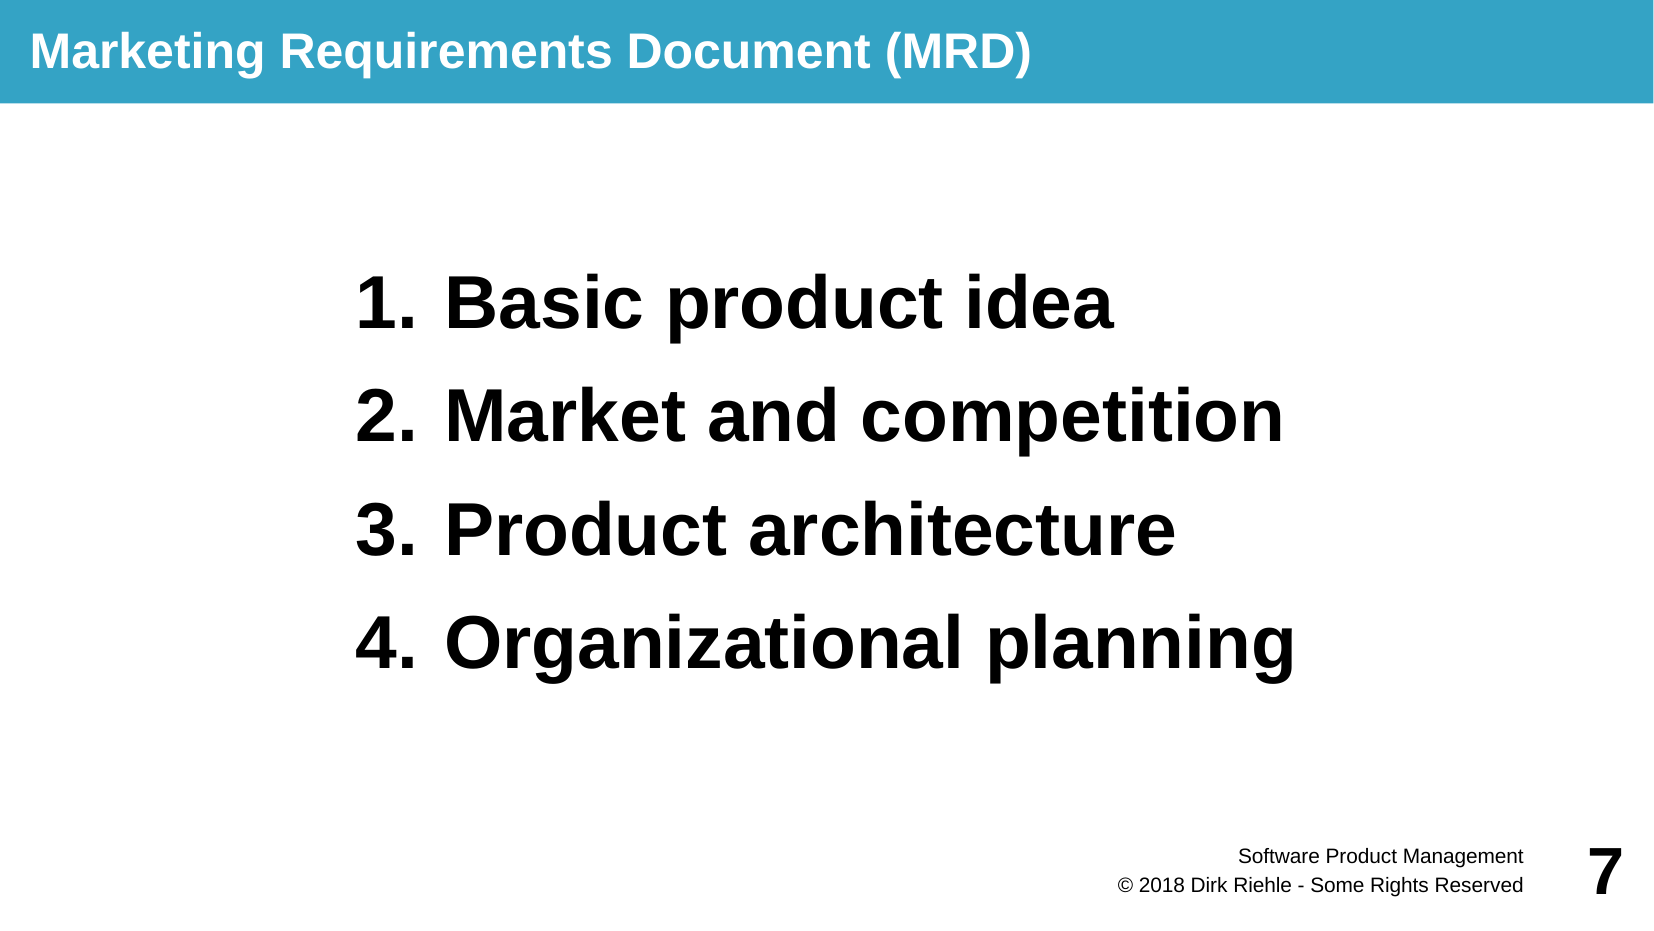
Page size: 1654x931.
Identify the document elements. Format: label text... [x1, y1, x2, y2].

title Marketing Requirements Document (MRD) [0, 0, 1654, 104]
subtitle Basic product idea Market and competition Product architecture Organizational planning [29, 132, 1625, 813]
